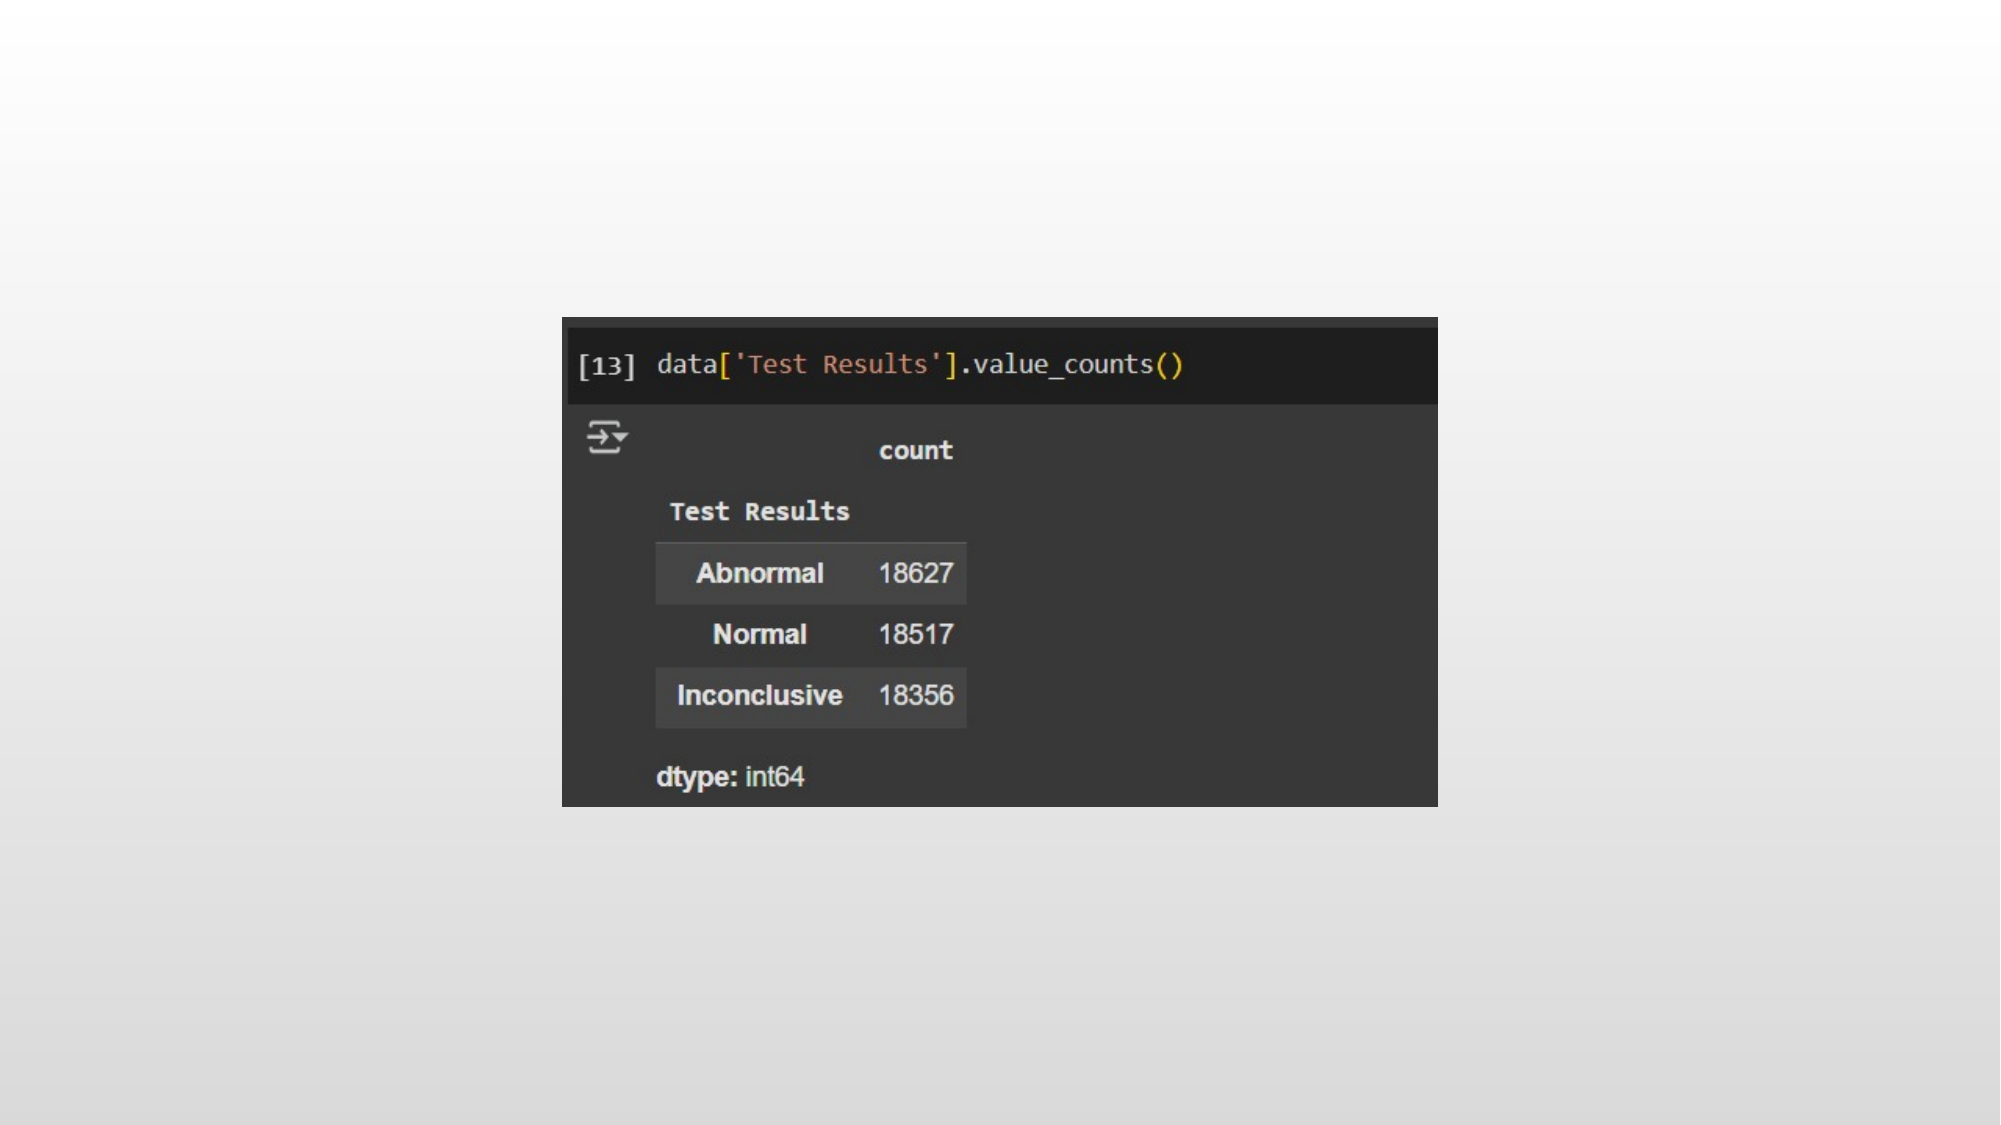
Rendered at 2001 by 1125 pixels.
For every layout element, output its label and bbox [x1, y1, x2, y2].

picture [562, 317, 1438, 807]
